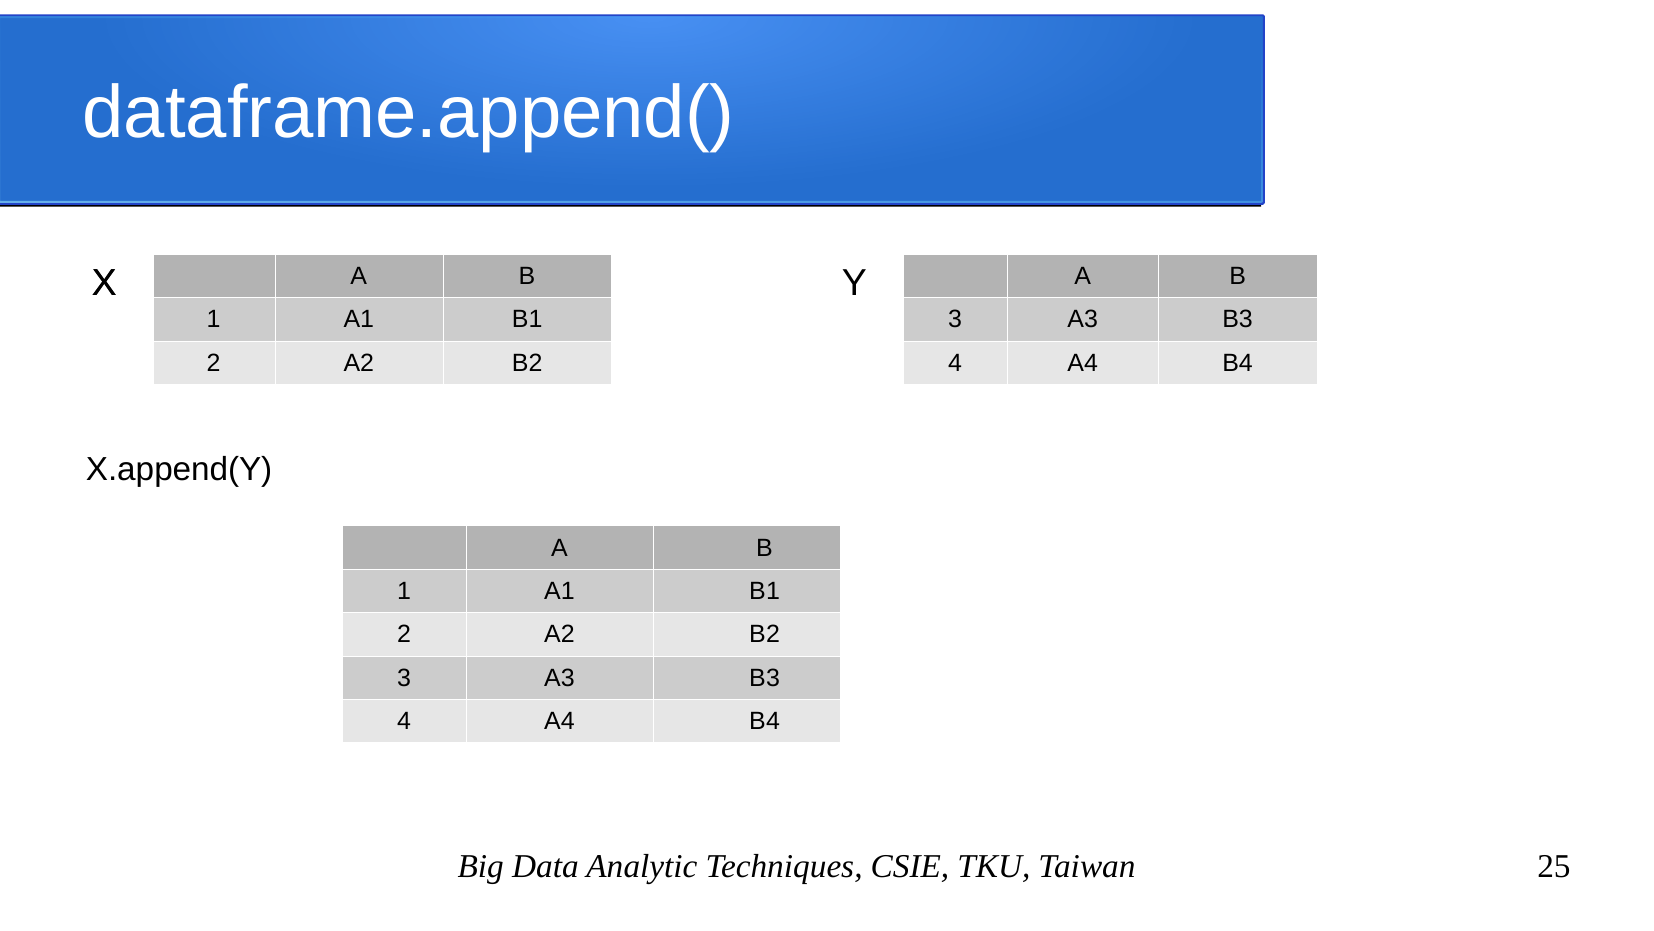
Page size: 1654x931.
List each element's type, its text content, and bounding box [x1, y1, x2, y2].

table_header B [444, 255, 611, 297]
table_cell B4 [654, 700, 840, 742]
table_cell A4 [1008, 342, 1158, 384]
table_cell 1 [343, 570, 466, 612]
table_cell A3 [467, 657, 653, 699]
table_cell 4 [343, 700, 466, 742]
text_box Y [827, 254, 909, 311]
table_cell 2 [343, 613, 466, 656]
table_cell B3 [1159, 298, 1317, 341]
table_header [343, 526, 466, 569]
table_header B [654, 526, 840, 569]
table_header A [467, 526, 653, 569]
table_cell A3 [1008, 298, 1158, 341]
table_cell B2 [444, 342, 611, 384]
table_cell A2 [467, 613, 653, 656]
table_cell B1 [654, 570, 840, 612]
table_header A [276, 255, 443, 297]
table_cell A1 [276, 298, 443, 341]
table_cell B2 [654, 613, 840, 656]
text_box X [77, 254, 159, 311]
table_cell A4 [467, 700, 653, 742]
text_box X.append(Y) [70, 442, 693, 508]
table_cell 1 [154, 298, 275, 341]
table_cell 2 [154, 342, 275, 384]
table_cell B1 [444, 298, 611, 341]
table_header [909, 255, 1007, 297]
table_cell B3 [654, 657, 840, 699]
table_header A [1008, 255, 1158, 297]
title dataframe.append() [82, 35, 1235, 189]
table_cell B4 [1159, 342, 1317, 384]
table_cell A1 [467, 570, 653, 612]
table_cell 3 [904, 298, 1007, 341]
table_cell 4 [904, 342, 1007, 384]
table_cell 3 [343, 657, 466, 699]
table_header B [1159, 255, 1317, 297]
table_cell A2 [276, 342, 443, 384]
table_header [159, 255, 275, 297]
